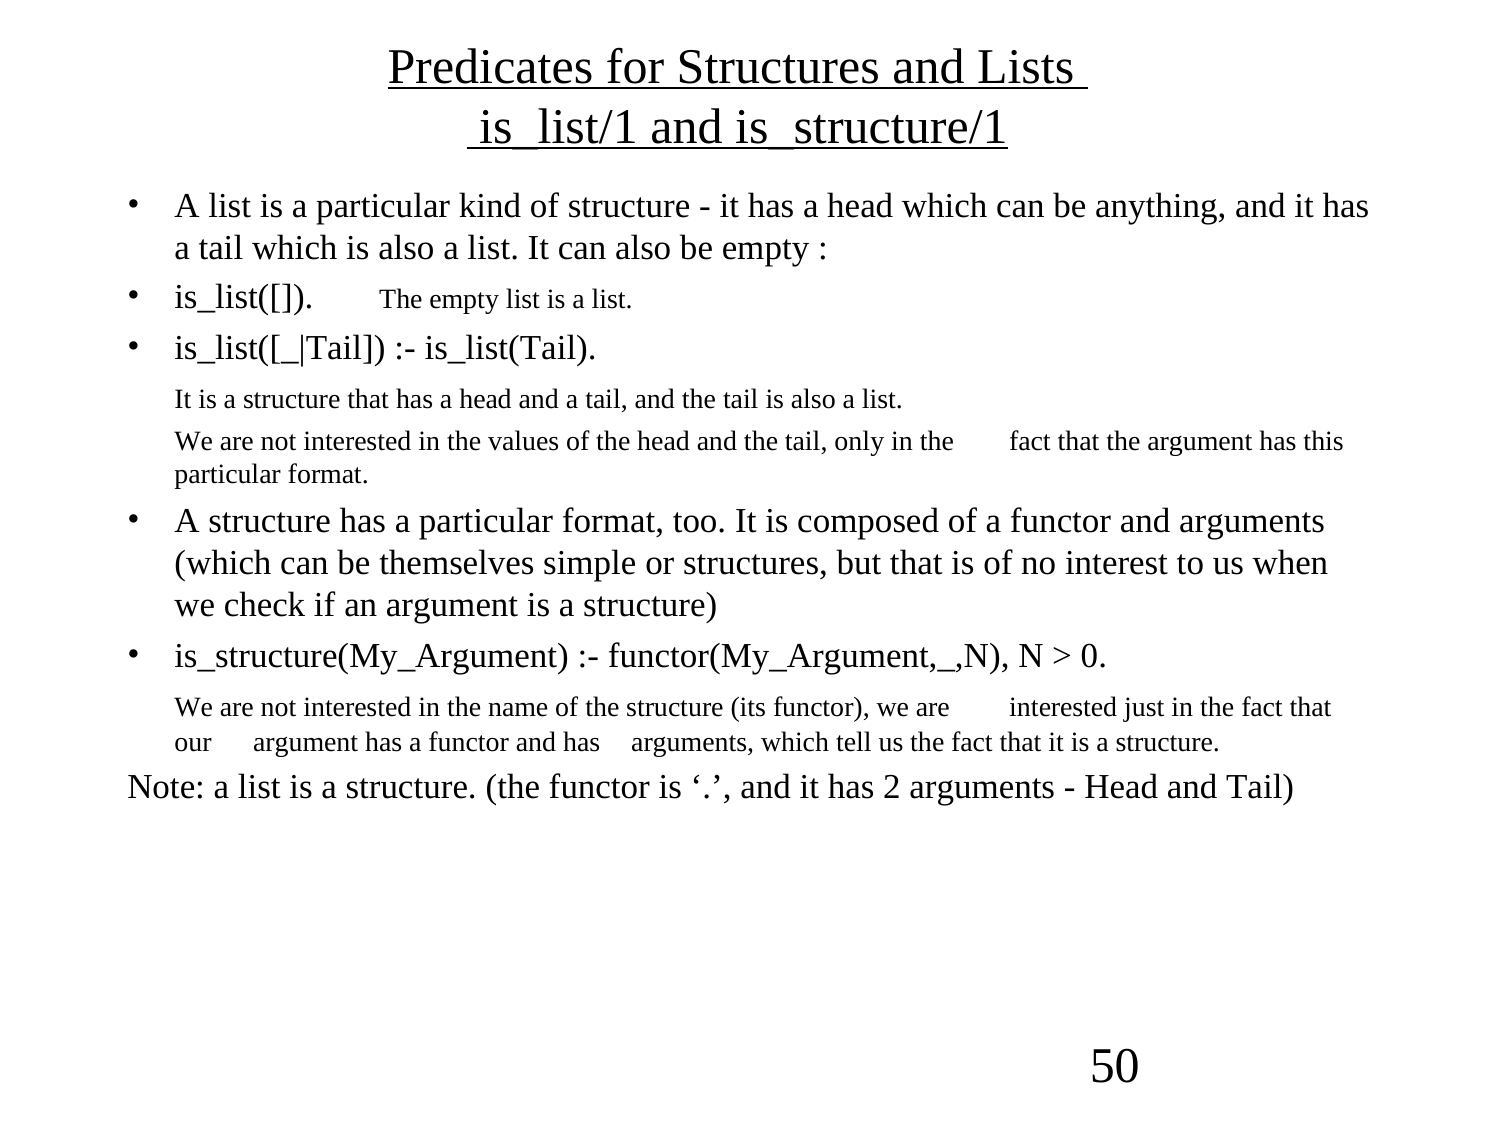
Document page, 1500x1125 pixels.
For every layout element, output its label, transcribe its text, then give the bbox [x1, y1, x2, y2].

title Predicates for Structures and Lists is_list/1 and is_structure/1 [99, 0, 1375, 188]
list A list is a particular kind of structure - it has a head which can be anything, and it has a tail which is also a list. It can also be empty : is_list([]). The empty list is a list. is_list([_|Tail]) :- is_list(Tail). It is a structure that has a head and a tail, and the tail is also a list. We are not interested in the values of the head and the tail, only in the fact that the argument has this particular format. A structure has a particular format, too. It is composed of a functor and arguments (which can be themselves simple or structures, but that is of no interest to us when we check if an argument is a structure) is_structure(My_Argument) :- functor(My_Argument,_,N), N > 0. We are not interested in the name of the structure (its functor), we are interested just in the fact that our argument has a functor and has arguments, which tell us the fact that it is a structure. Note: a list is a structure. (the functor is ‘.’, and it has 2 arguments - Head and Tail) [112, 174, 1388, 850]
